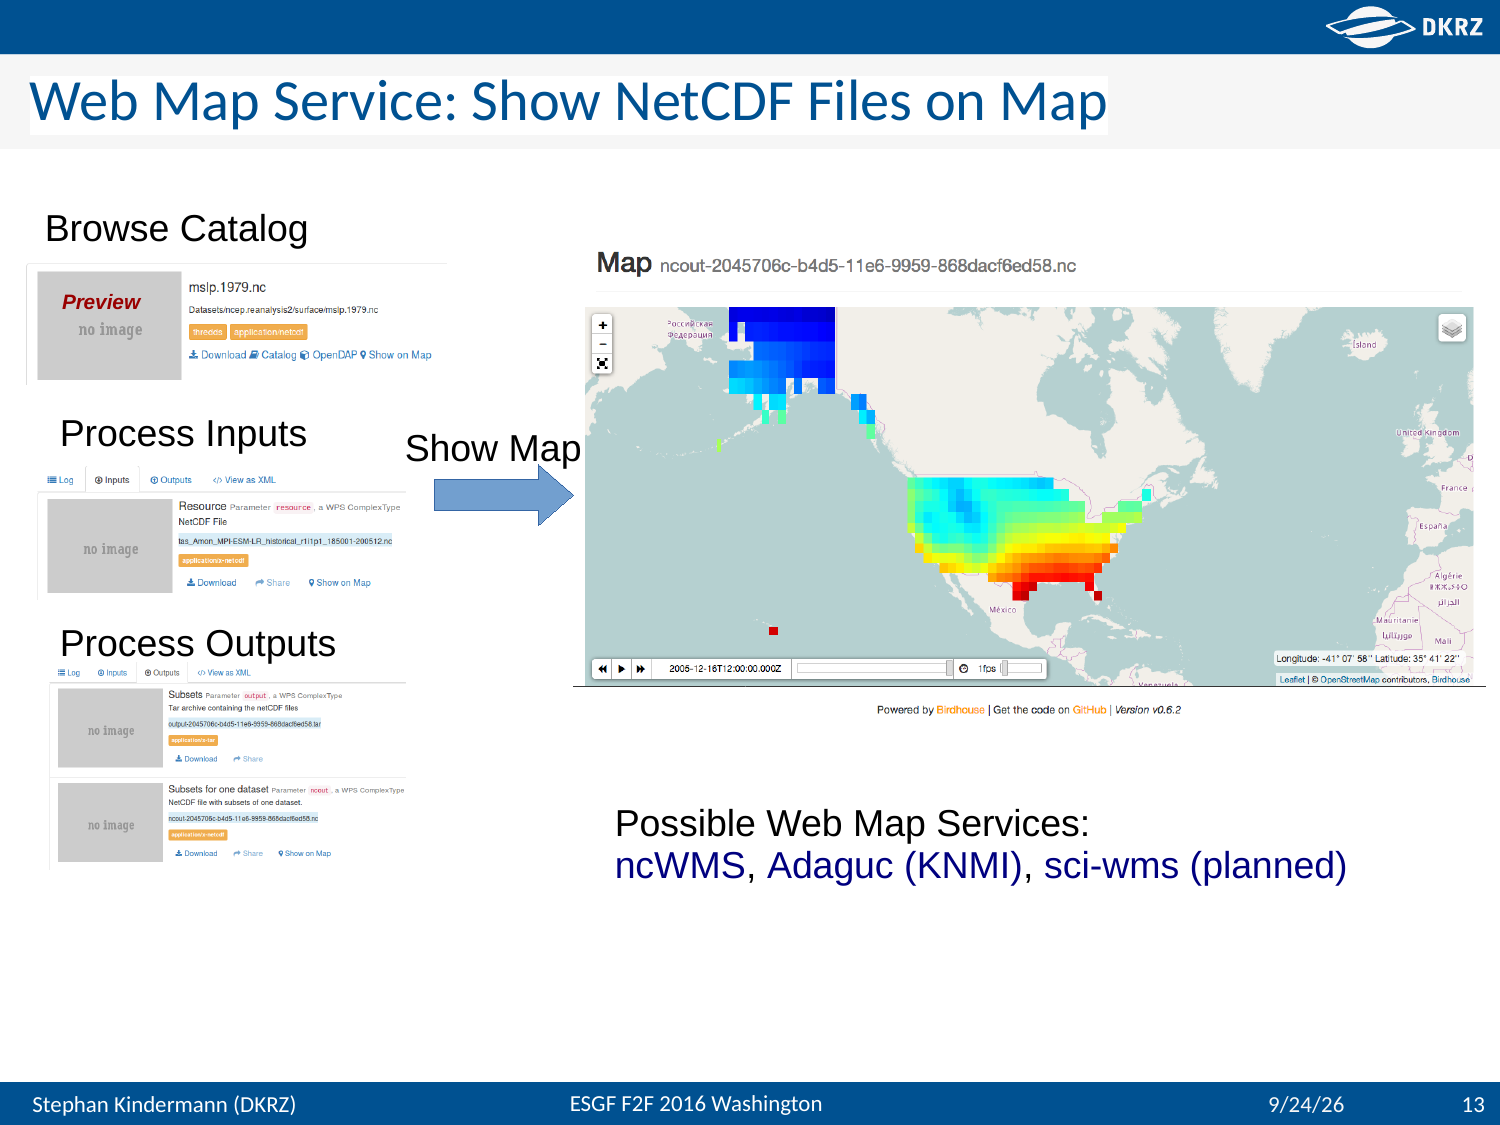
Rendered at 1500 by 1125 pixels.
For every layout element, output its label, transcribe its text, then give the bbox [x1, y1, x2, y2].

text_box Process Outputs [45, 615, 391, 714]
picture [17, 256, 447, 385]
picture [47, 662, 406, 871]
text_box [538, 519, 546, 526]
text_box Process Inputs [45, 404, 346, 462]
picture [573, 241, 1486, 721]
slide_number <number> [1376, 1082, 1500, 1125]
text_box Browse Catalog [30, 199, 406, 257]
text_box Preview [47, 283, 226, 330]
title Web Map Service: Show NetCDF Files on Map [0, 54, 1500, 149]
text_box Possible Web Map Services: ncWMS, Adaguc (KNMI), sci-wms (planned) [600, 795, 1426, 894]
slide_number 12/1/16 [1187, 1082, 1360, 1125]
picture [33, 466, 406, 601]
text_box Show Map [390, 420, 601, 519]
